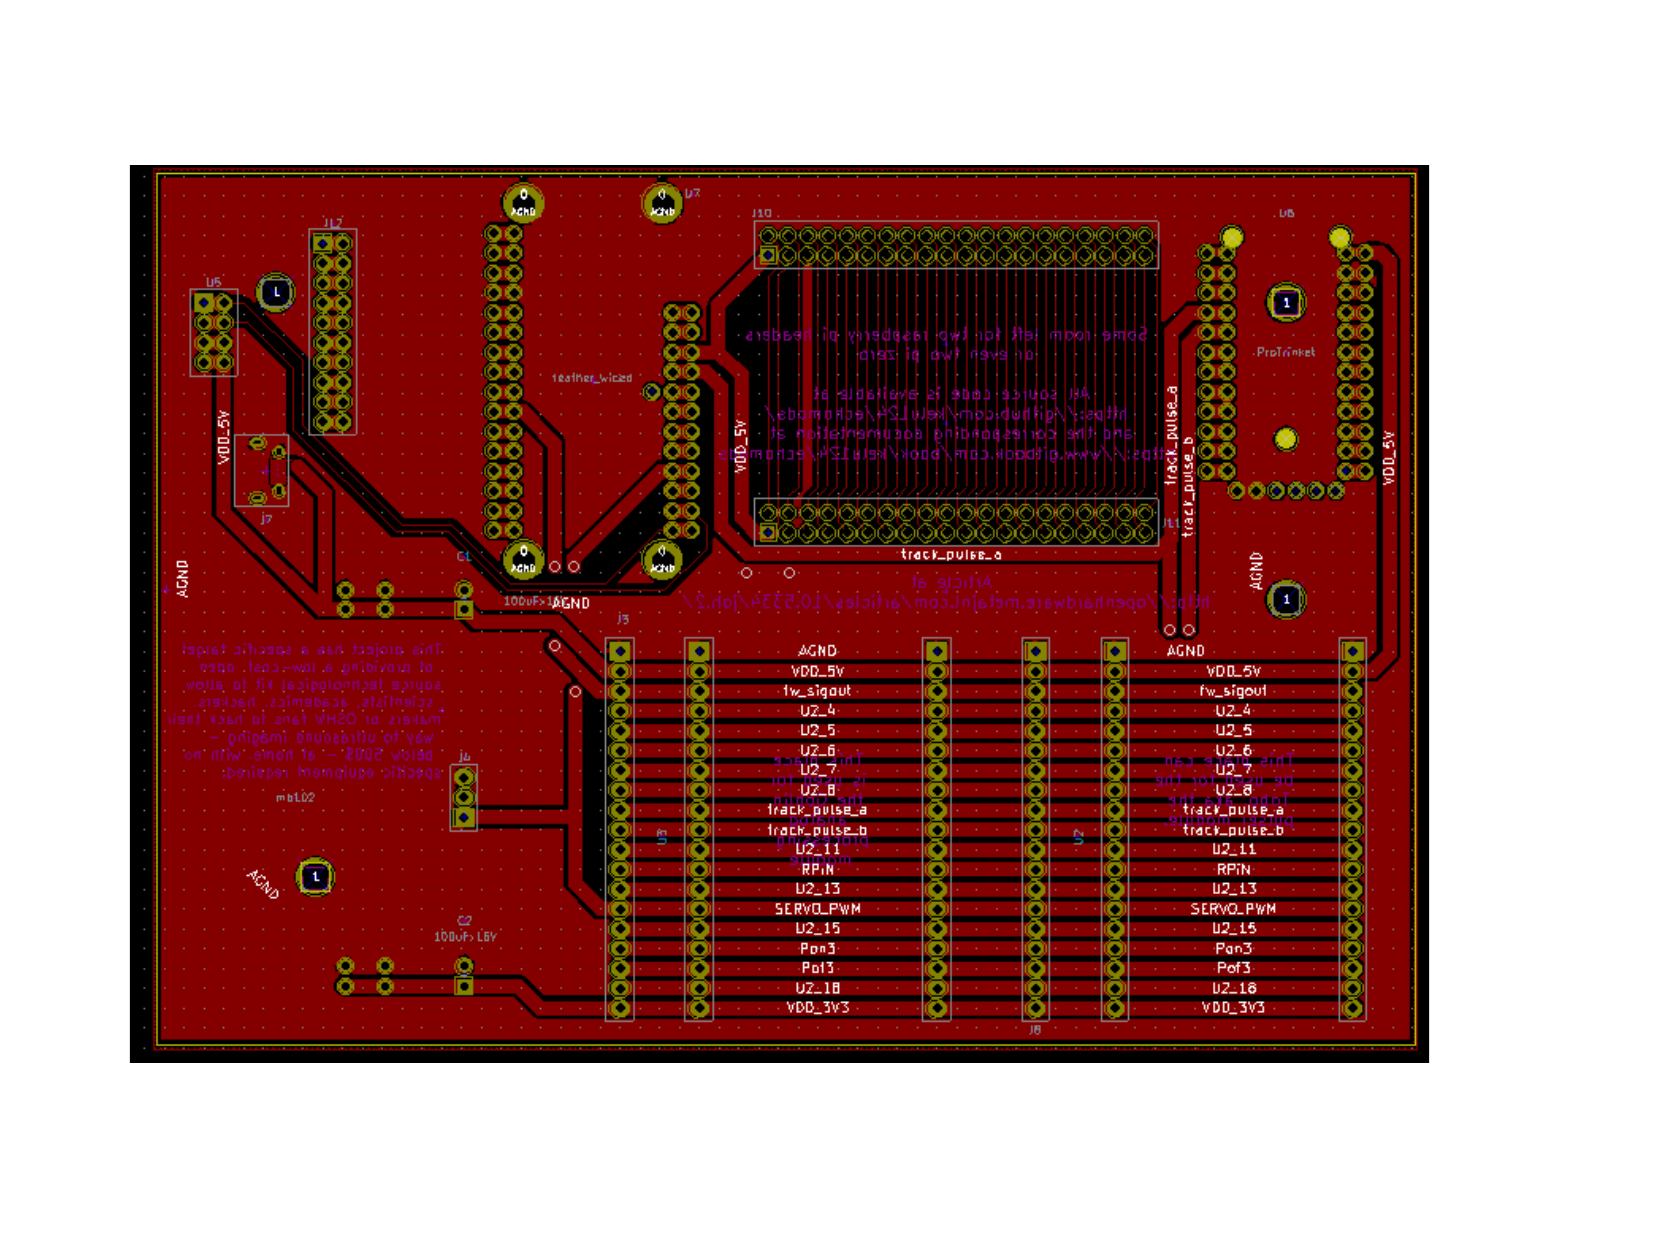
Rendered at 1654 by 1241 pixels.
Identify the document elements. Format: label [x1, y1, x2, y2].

picture [129, 165, 1430, 1063]
